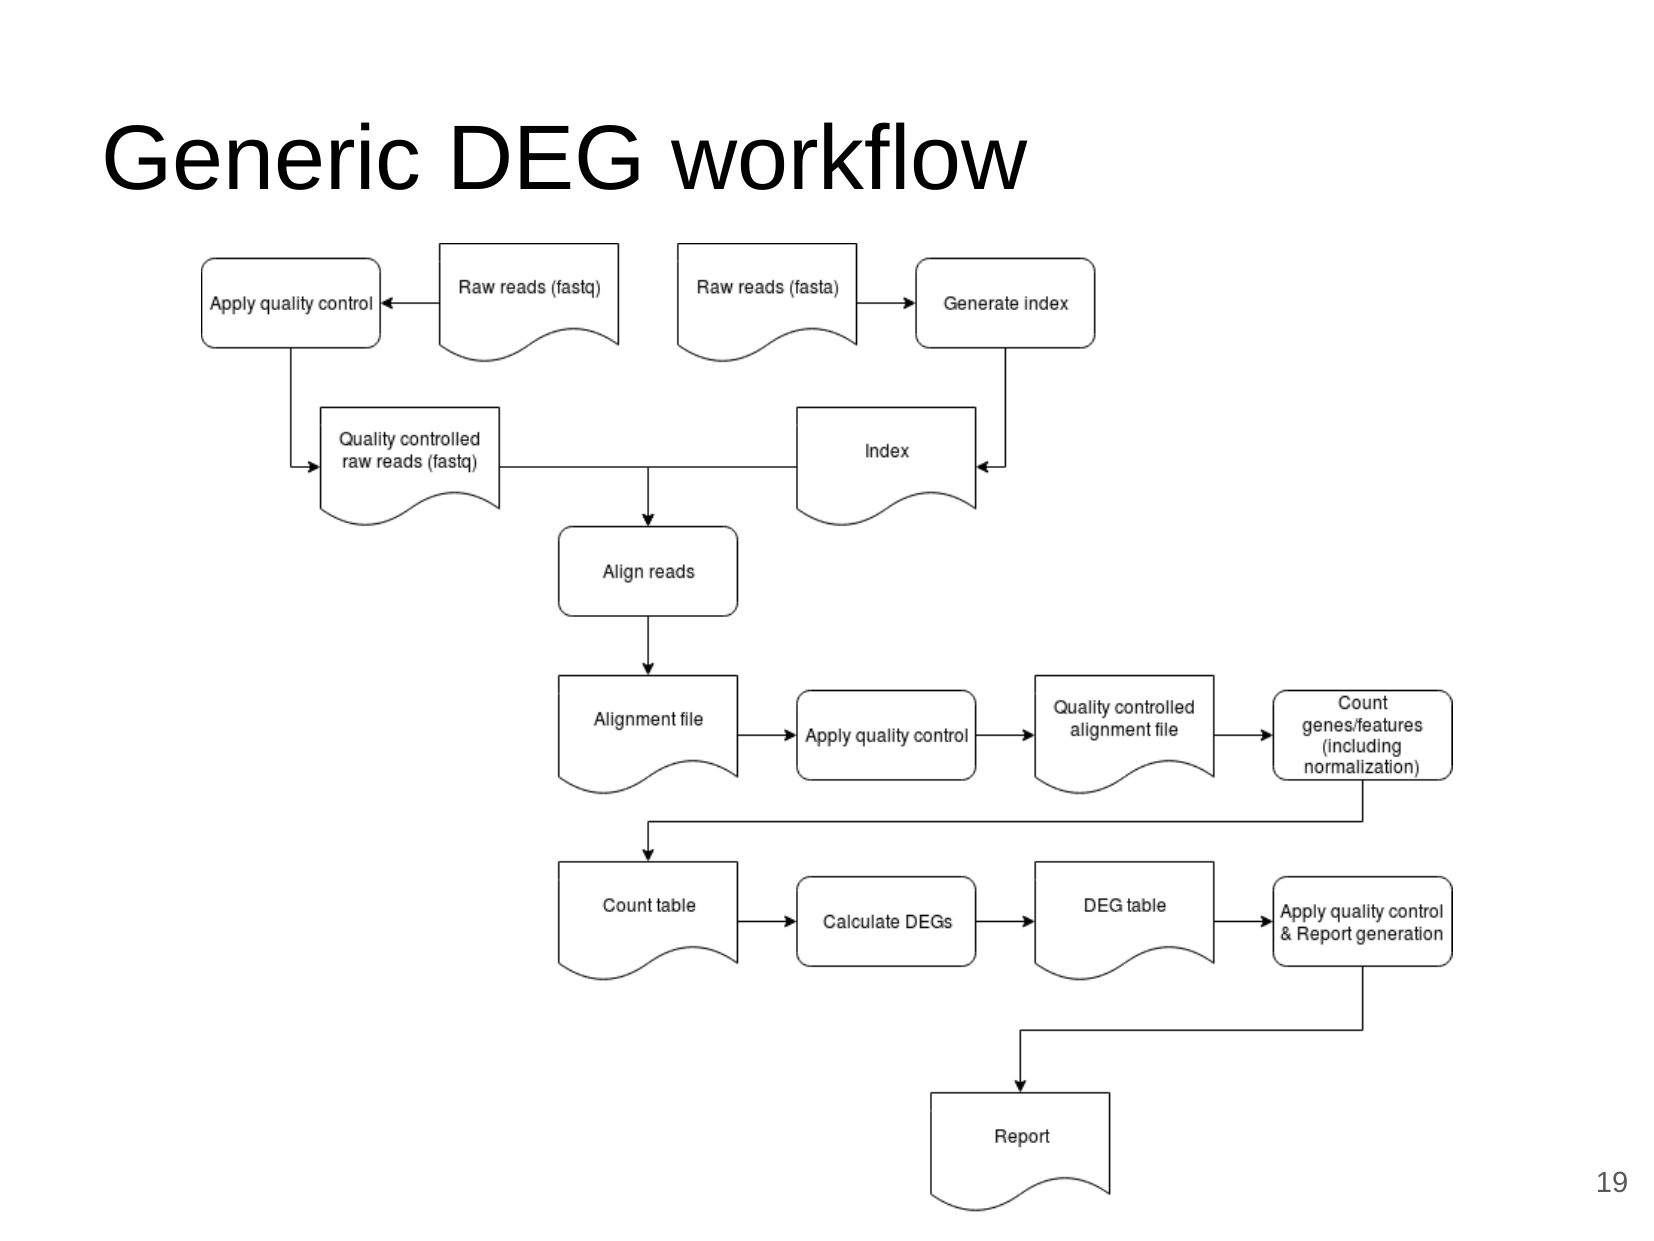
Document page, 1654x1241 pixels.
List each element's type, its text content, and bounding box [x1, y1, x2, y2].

slide_number <number> [1547, 1145, 1647, 1241]
picture [201, 243, 1453, 1213]
title Generic DEG workflow [82, 49, 1571, 257]
